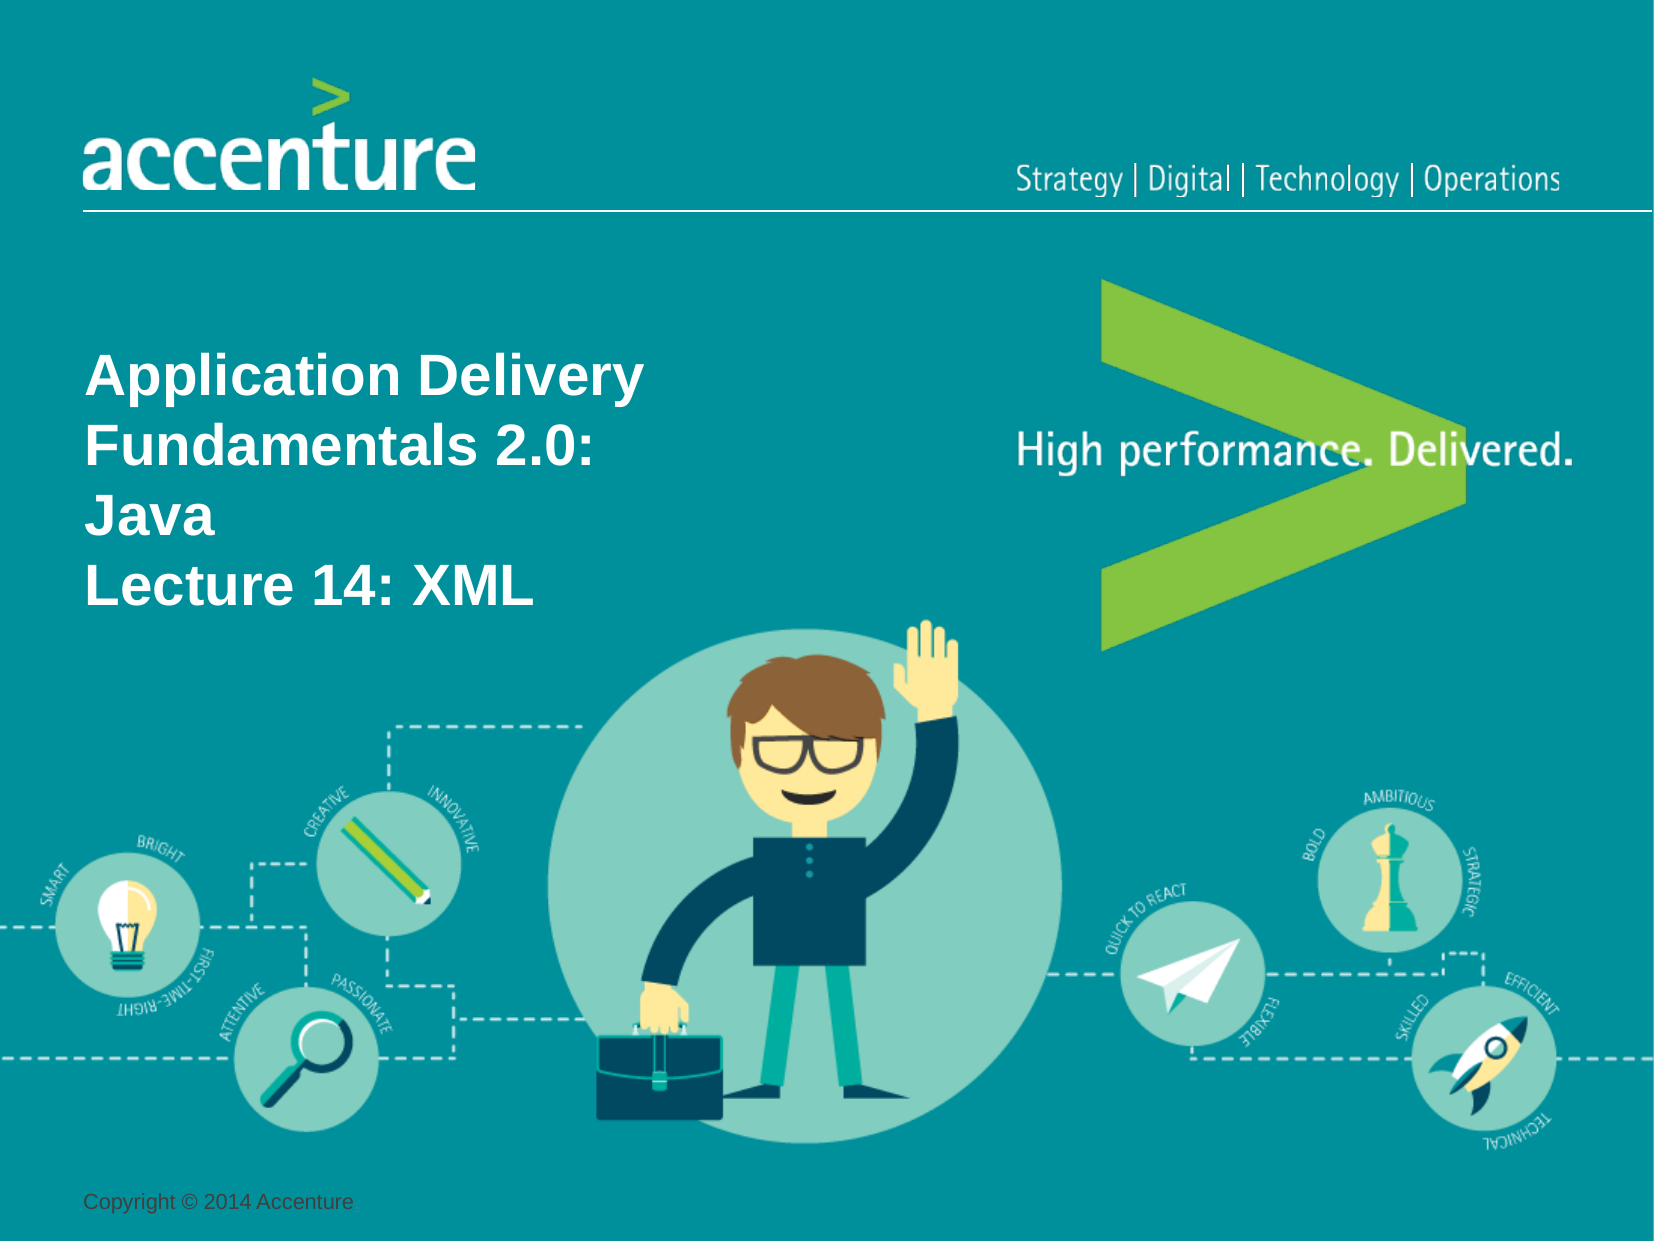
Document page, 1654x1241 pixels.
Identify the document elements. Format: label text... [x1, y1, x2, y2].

title Application Delivery Fundamentals 2.0: Java Lecture 14: XML [84, 329, 747, 434]
picture [0, 0, 1654, 1241]
